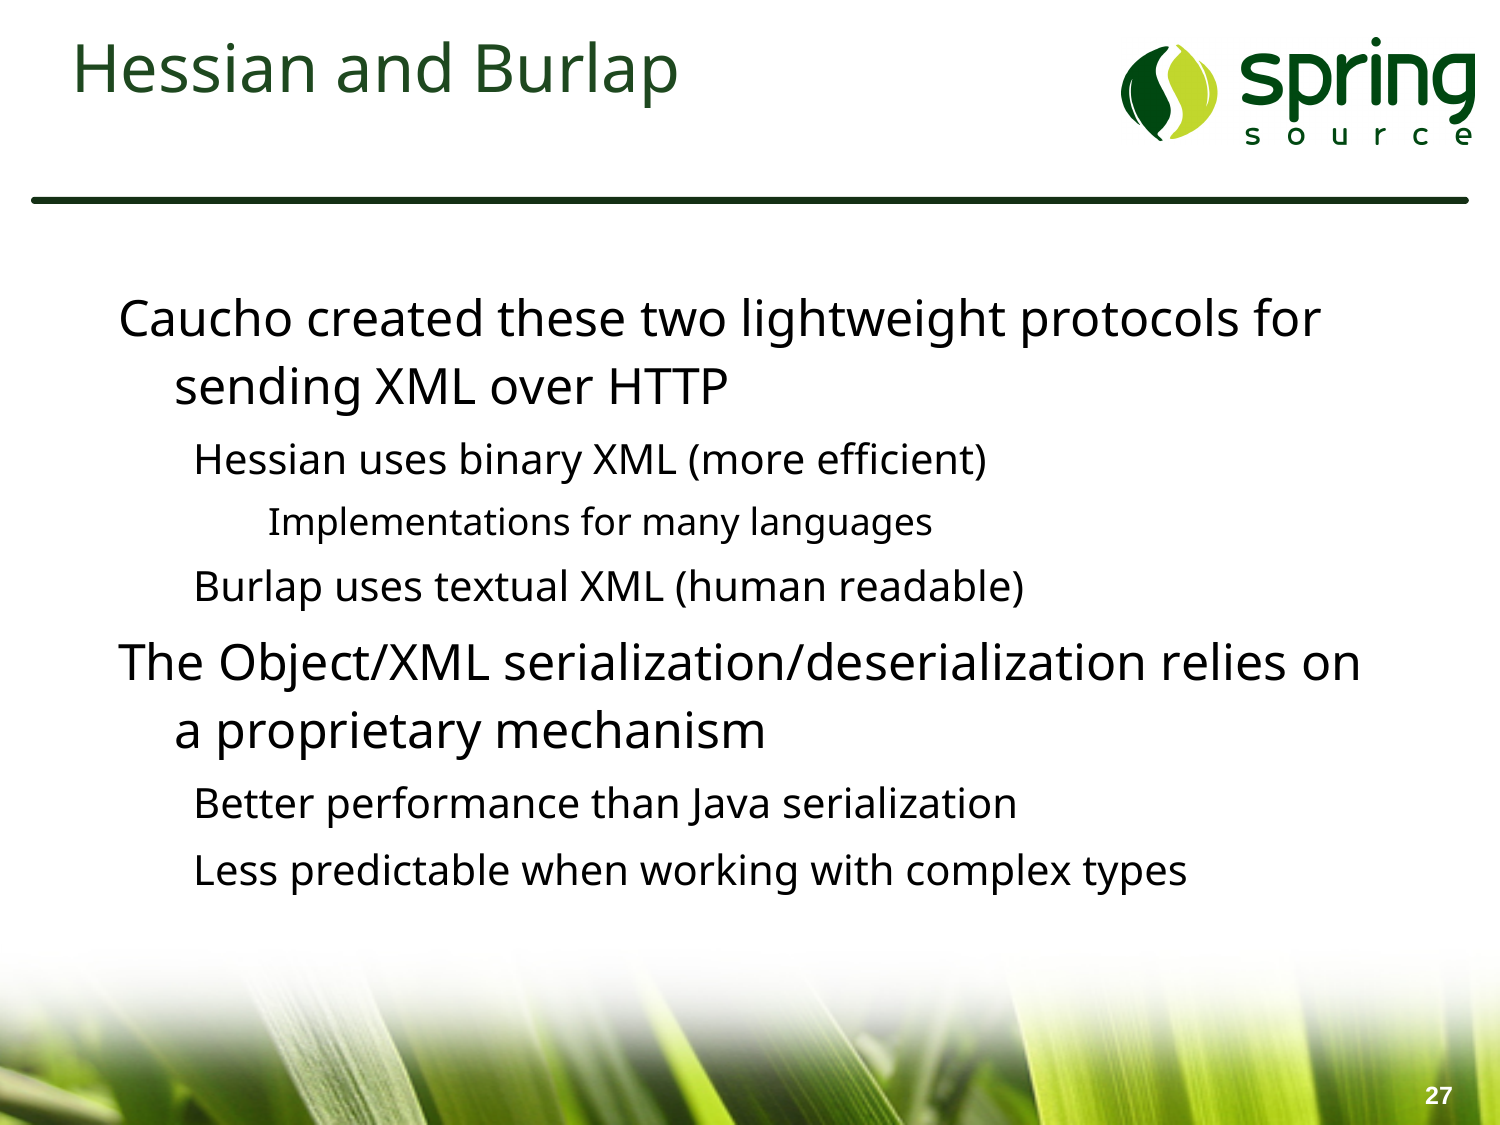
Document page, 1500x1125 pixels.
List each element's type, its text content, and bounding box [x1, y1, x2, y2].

list Caucho created these two lightweight protocols for sending XML over HTTP Hessian uses binary XML (more efficient) Implementations for many languages Burlap uses textual XML (human readable) The Object/XML serialization/deserialization relies on a proprietary mechanism Better performance than Java serialization Less predictable when working with complex types [103, 275, 1394, 938]
title Hessian and Burlap [56, 13, 1089, 176]
picture [0, 944, 1500, 1125]
picture [1121, 37, 1475, 145]
